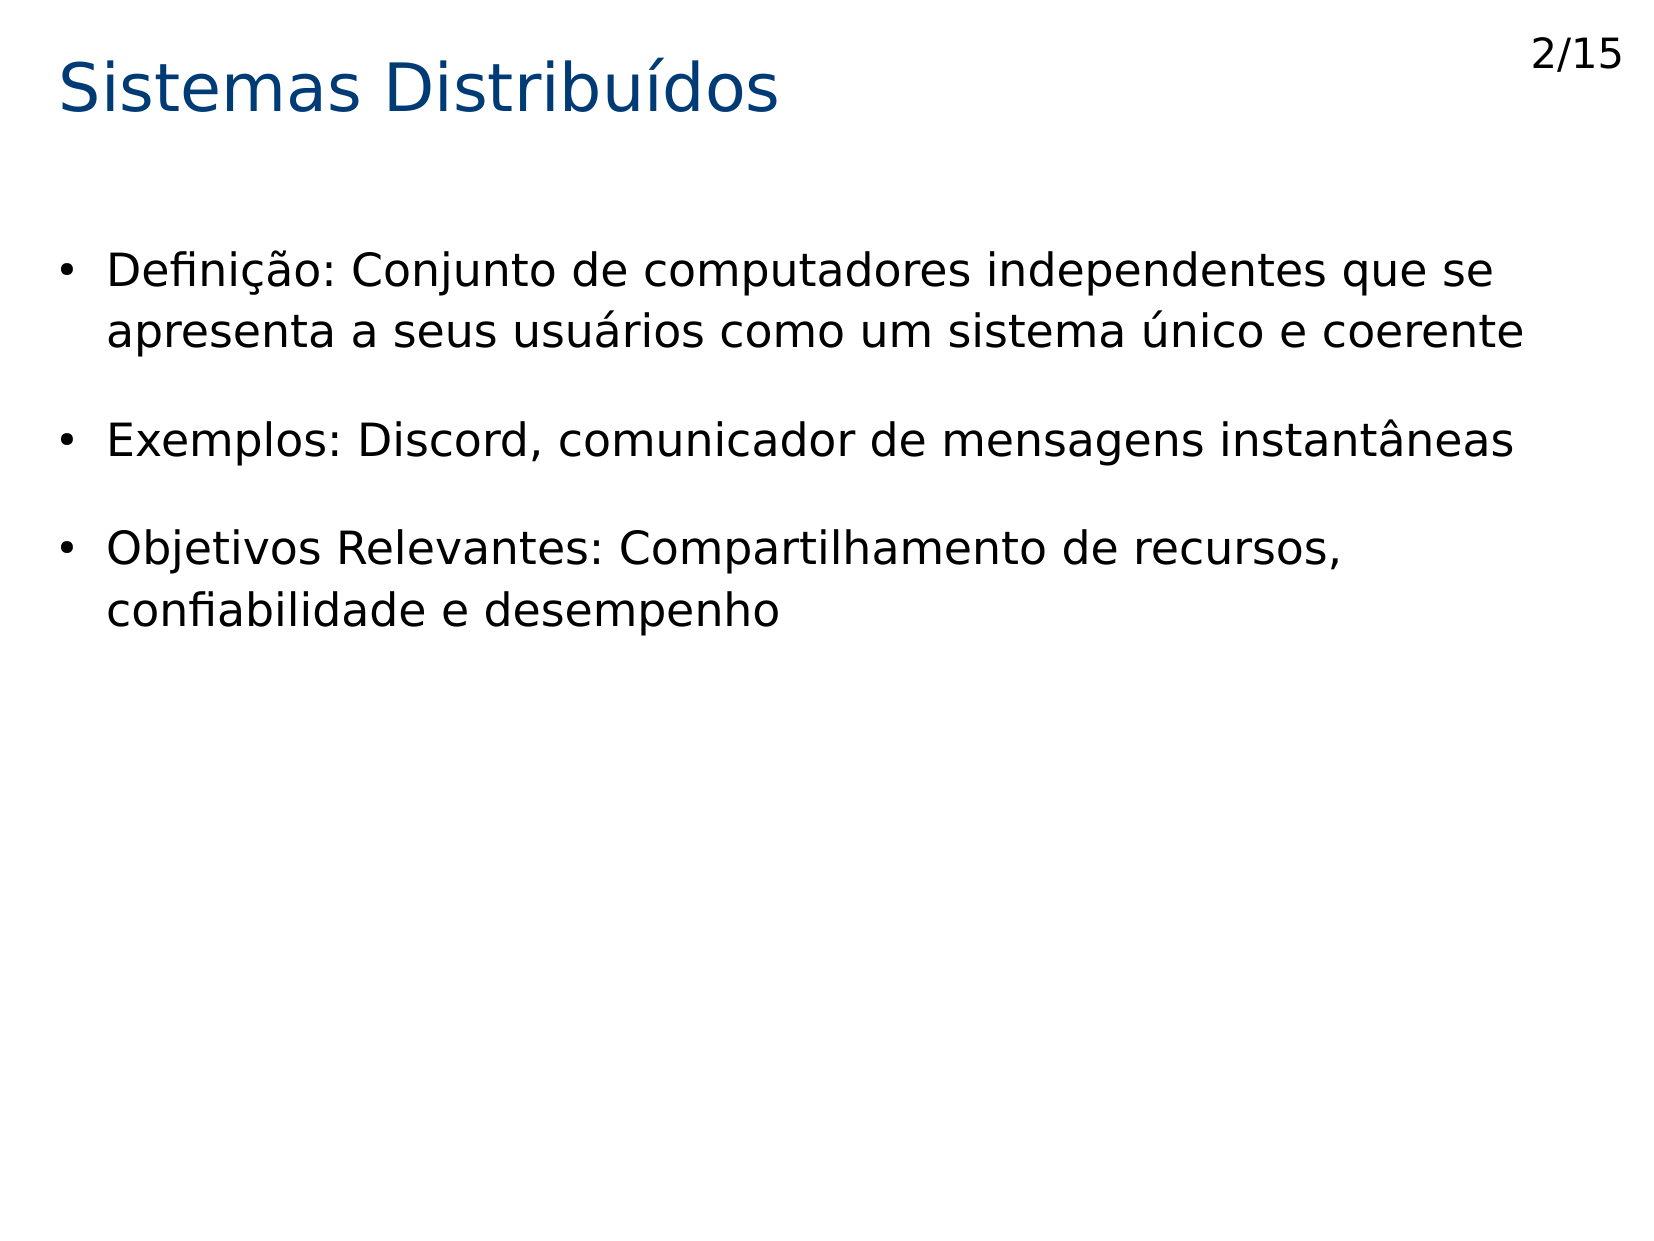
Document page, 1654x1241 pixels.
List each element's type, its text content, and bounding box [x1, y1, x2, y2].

title Sistemas Distribuídos [59, 29, 1506, 148]
list Definição: Conjunto de computadores independentes que se apresenta a seus usuários como um sistema único e coerente Exemplos: Discord, comunicador de mensagens instantâneas Objetivos Relevantes: Compartilhamento de recursos, confiabilidade e desempenho [59, 236, 1595, 1211]
